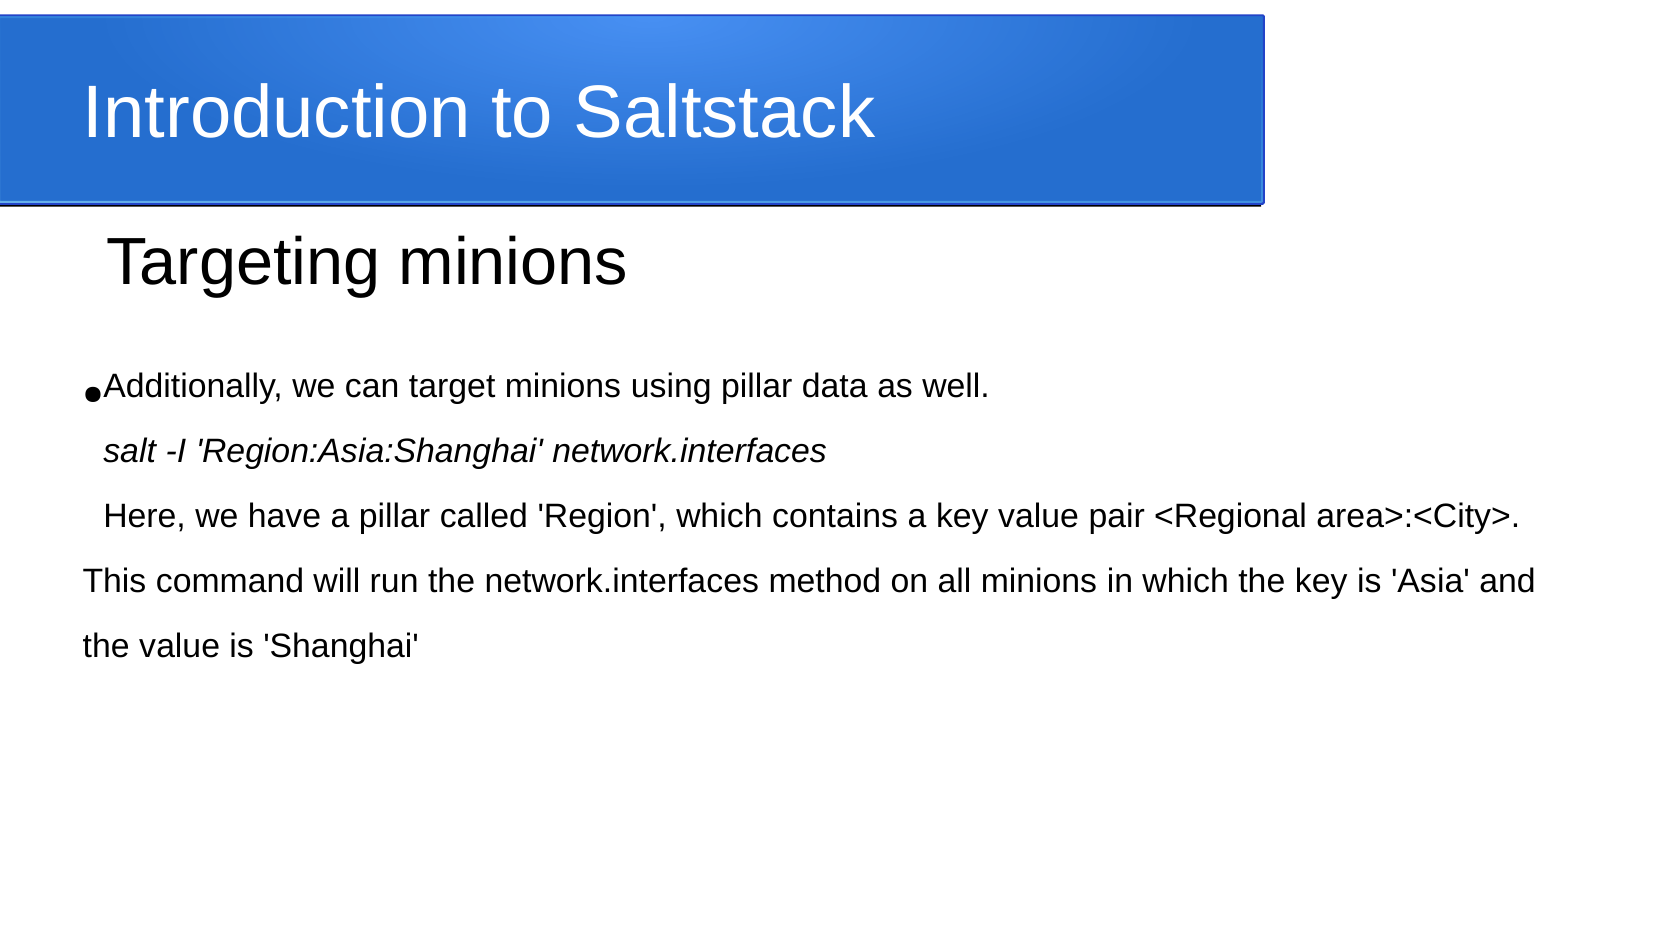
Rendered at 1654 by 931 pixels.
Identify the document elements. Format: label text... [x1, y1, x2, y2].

subtitle Targeting minions Additionally, we can target minions using pillar data as well. salt -I 'Region:Asia:Shanghai' network.interfaces Here, we have a pillar called 'Region', which contains a key value pair <Regional area>:<City>. This command will run the network.interfaces method on all minions in which the key is 'Asia' and the value is 'Shanghai' [82, 224, 1571, 764]
title Introduction to Saltstack [82, 35, 1235, 189]
